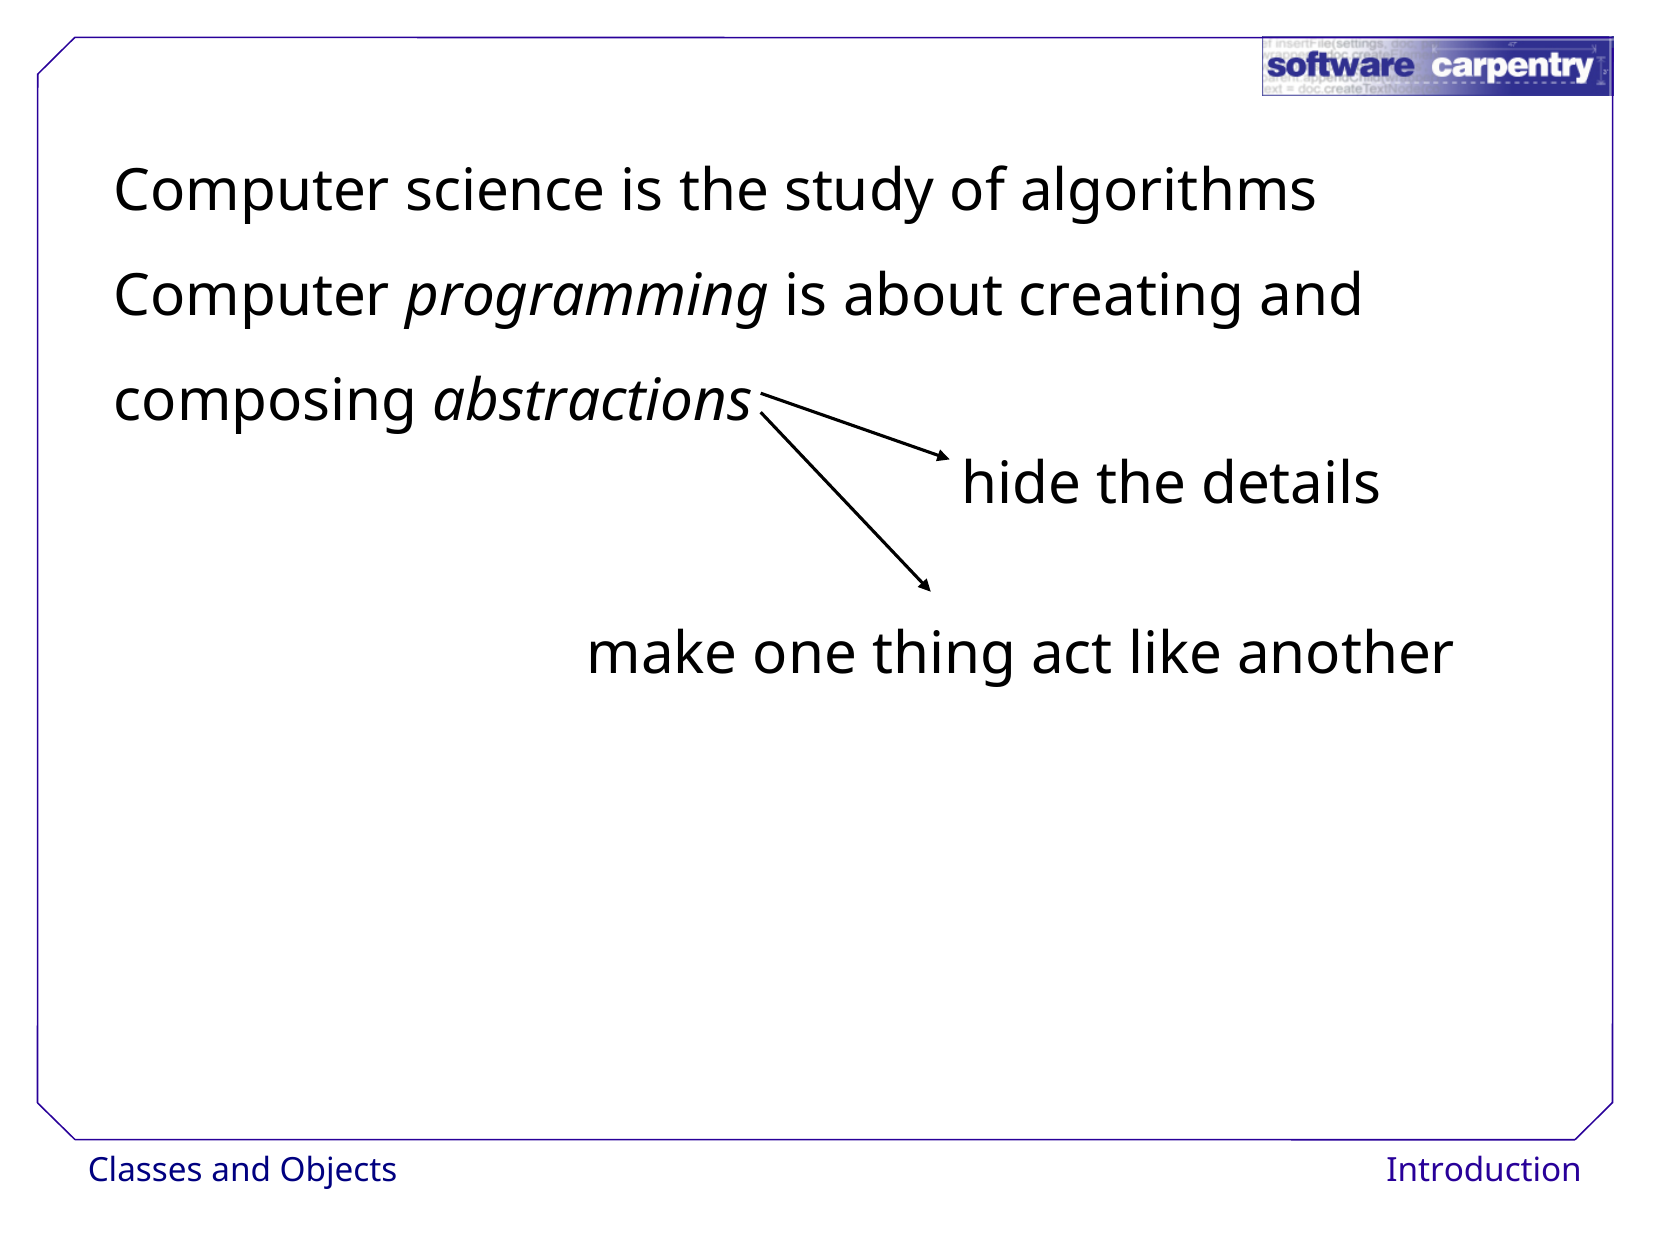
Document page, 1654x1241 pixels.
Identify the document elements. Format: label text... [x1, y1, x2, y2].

picture [1262, 36, 1614, 96]
text_box Computer science is the study of algorithms Computer programming is about creating and composing abstractions [99, 109, 1517, 440]
text_box make one thing act like another [552, 572, 1489, 694]
text_box hide the details [930, 402, 1413, 523]
